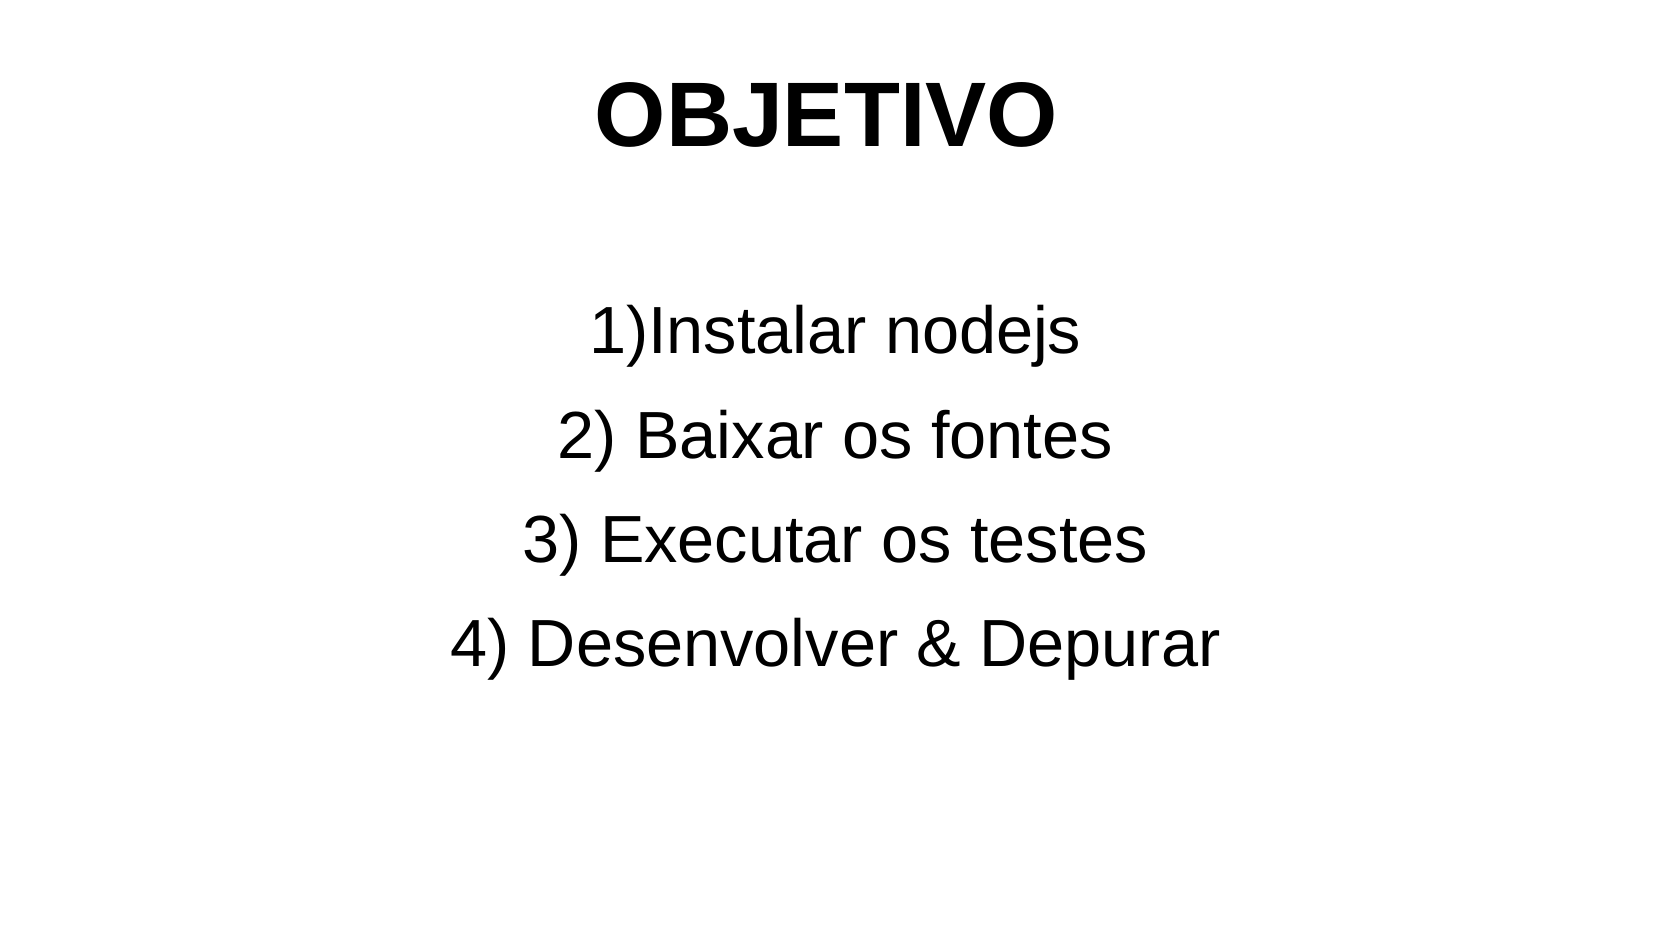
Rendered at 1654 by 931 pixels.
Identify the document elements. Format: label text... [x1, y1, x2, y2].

list Instalar nodejs Baixar os fontes Executar os testes Desenvolver & Depurar [82, 217, 1571, 758]
title OBJETIVO [82, 37, 1571, 193]
